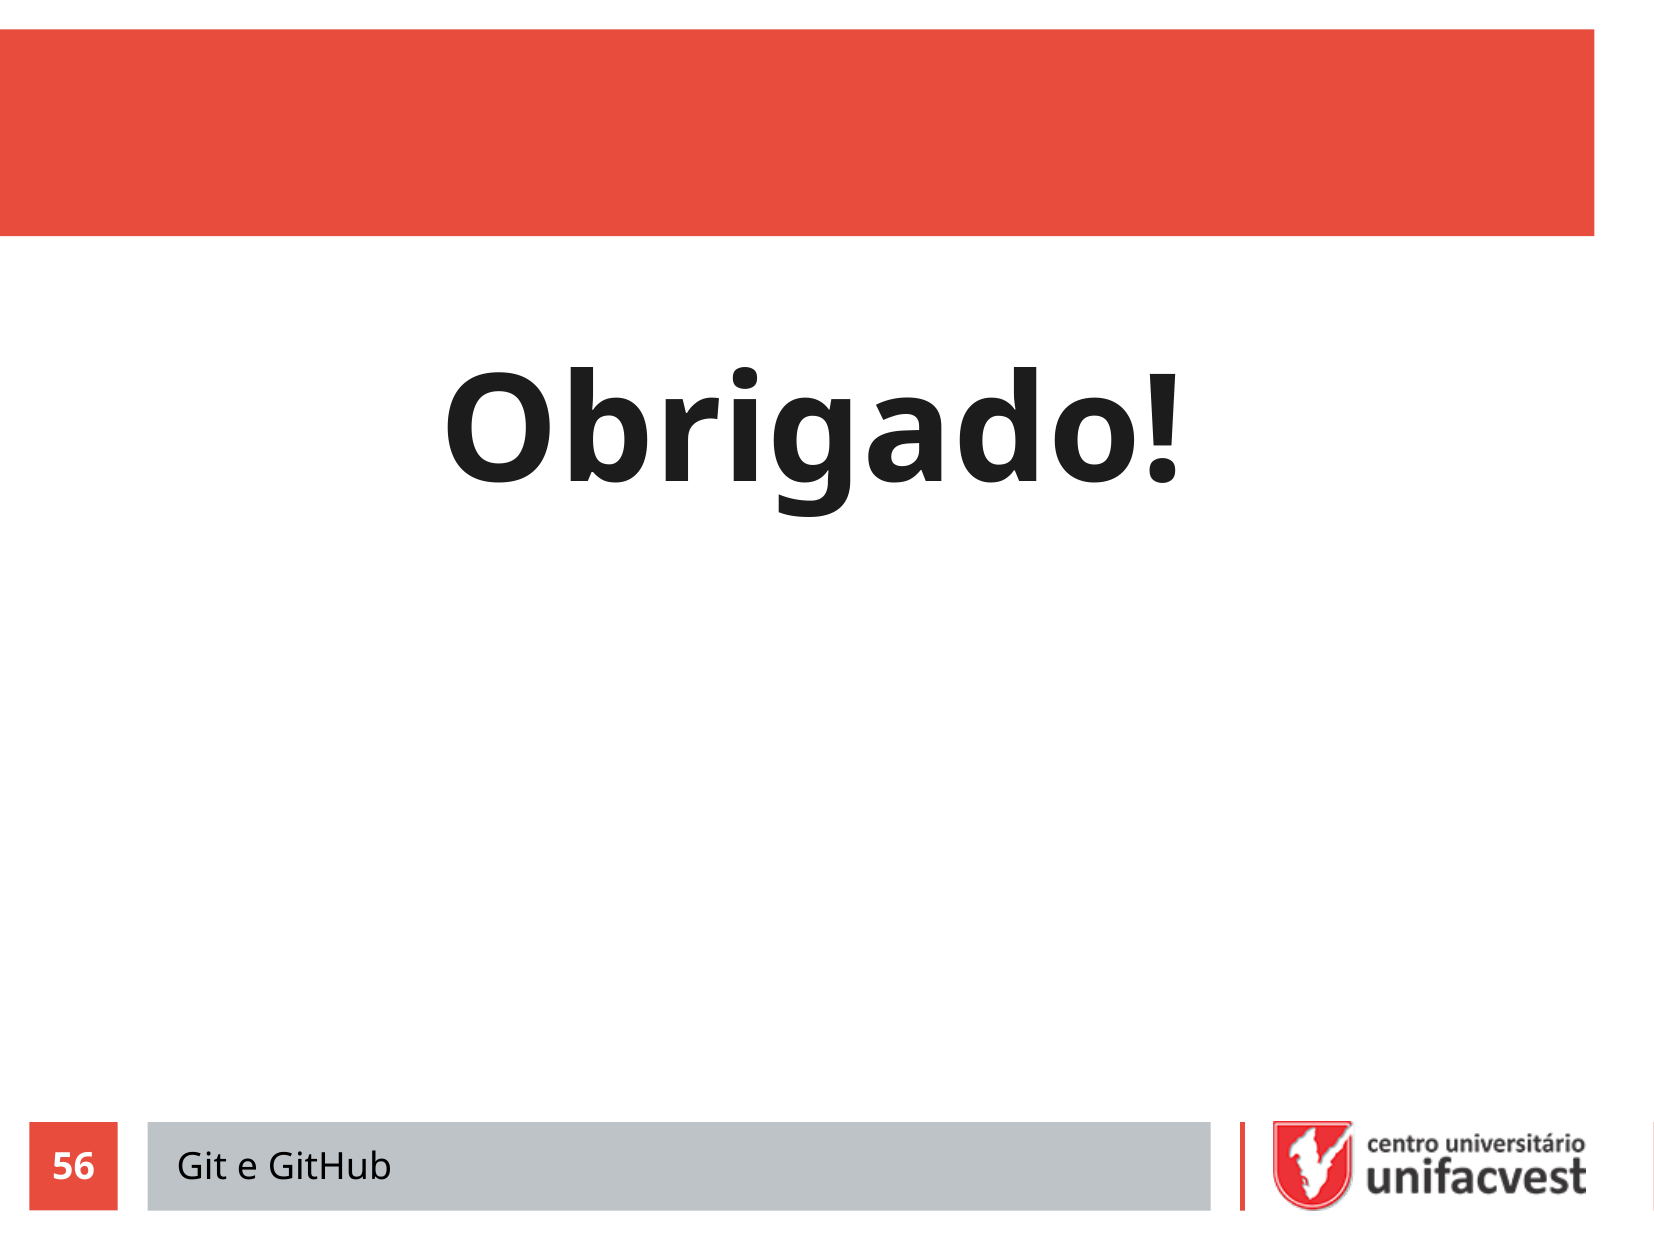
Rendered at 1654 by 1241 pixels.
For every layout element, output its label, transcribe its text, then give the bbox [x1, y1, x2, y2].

text_box Git e GitHub [161, 1132, 1212, 1196]
list Obrigado! [59, 324, 1566, 1093]
picture [1273, 1121, 1586, 1211]
text_box [1245, 1120, 1654, 1212]
